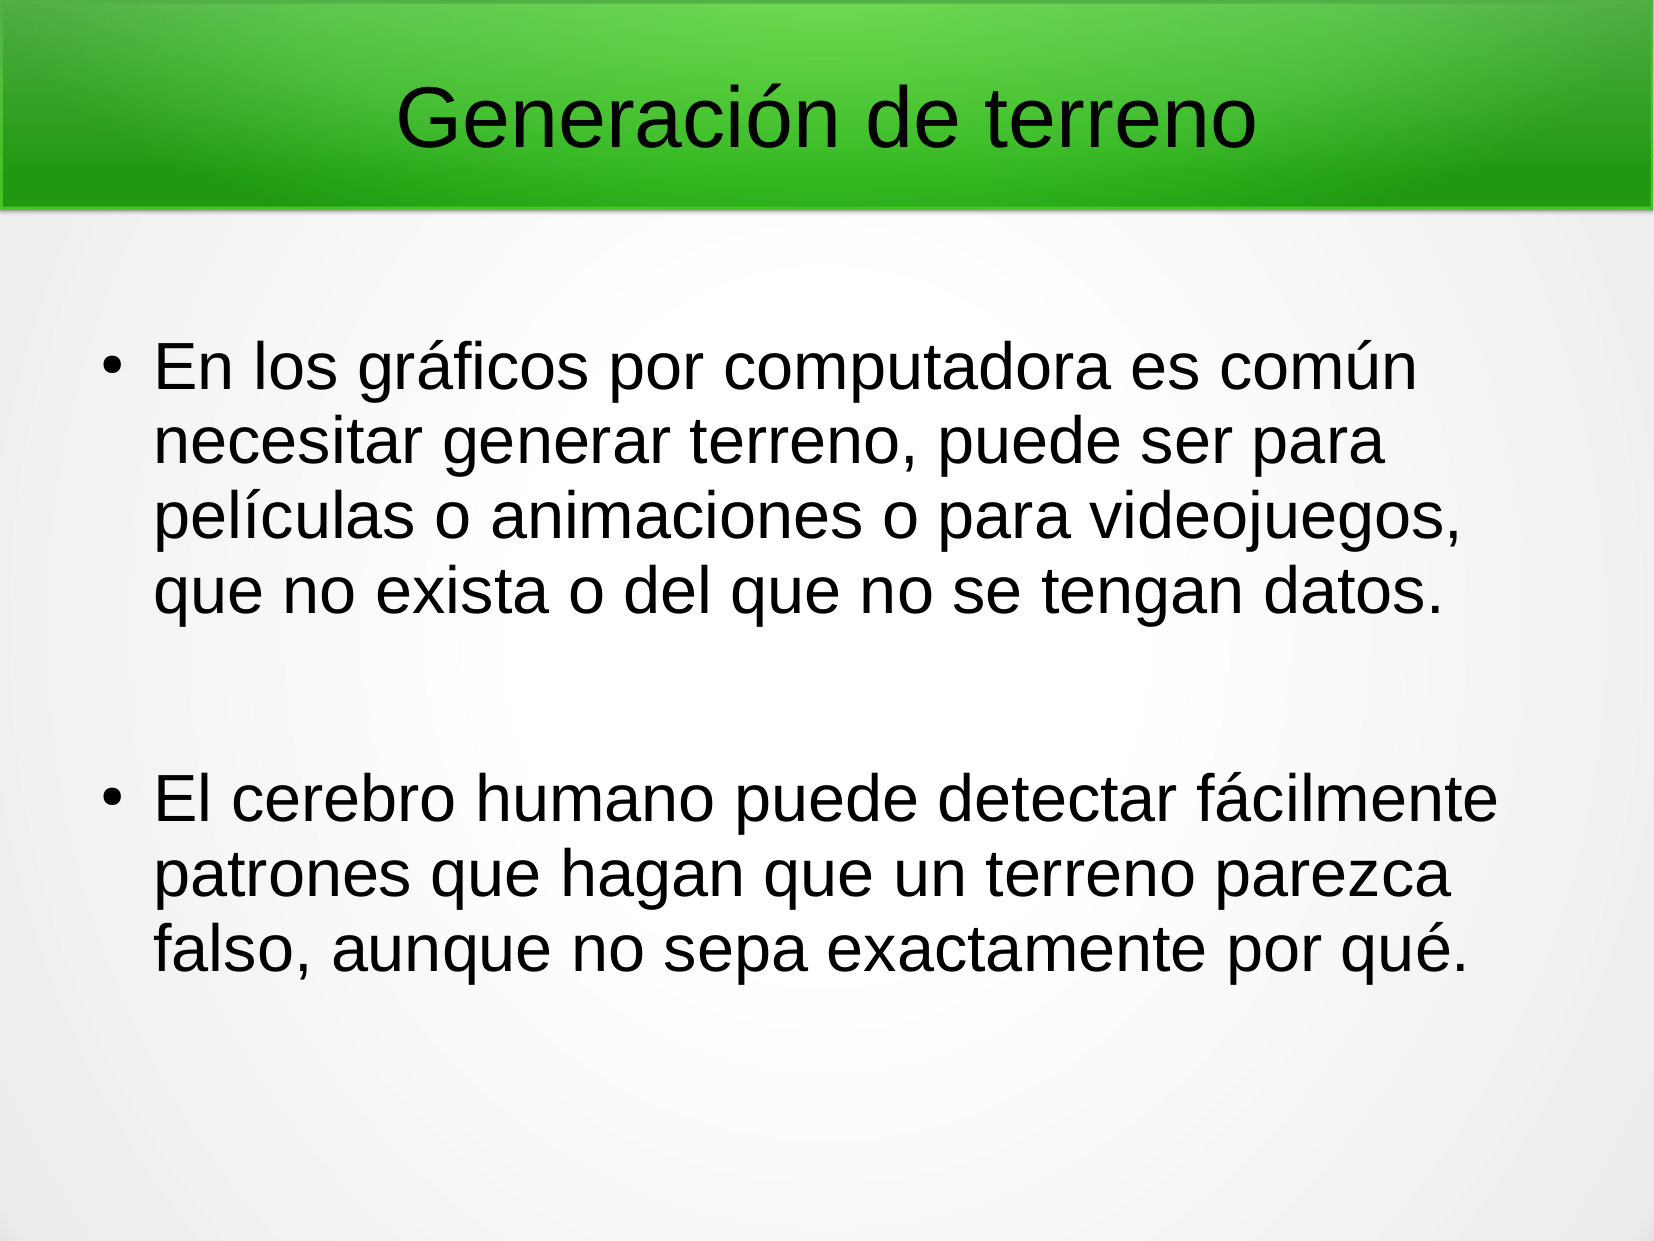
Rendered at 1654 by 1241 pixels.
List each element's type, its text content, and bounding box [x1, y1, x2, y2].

list En los gráficos por computadora es común necesitar generar terreno, puede ser para películas o animaciones o para videojuegos, que no exista o del que no se tengan datos. El cerebro humano puede detectar fácilmente patrones que hagan que un terreno parezca falso, aunque no sepa exactamente por qué. [82, 328, 1571, 1050]
title Generación de terreno [82, 47, 1571, 189]
